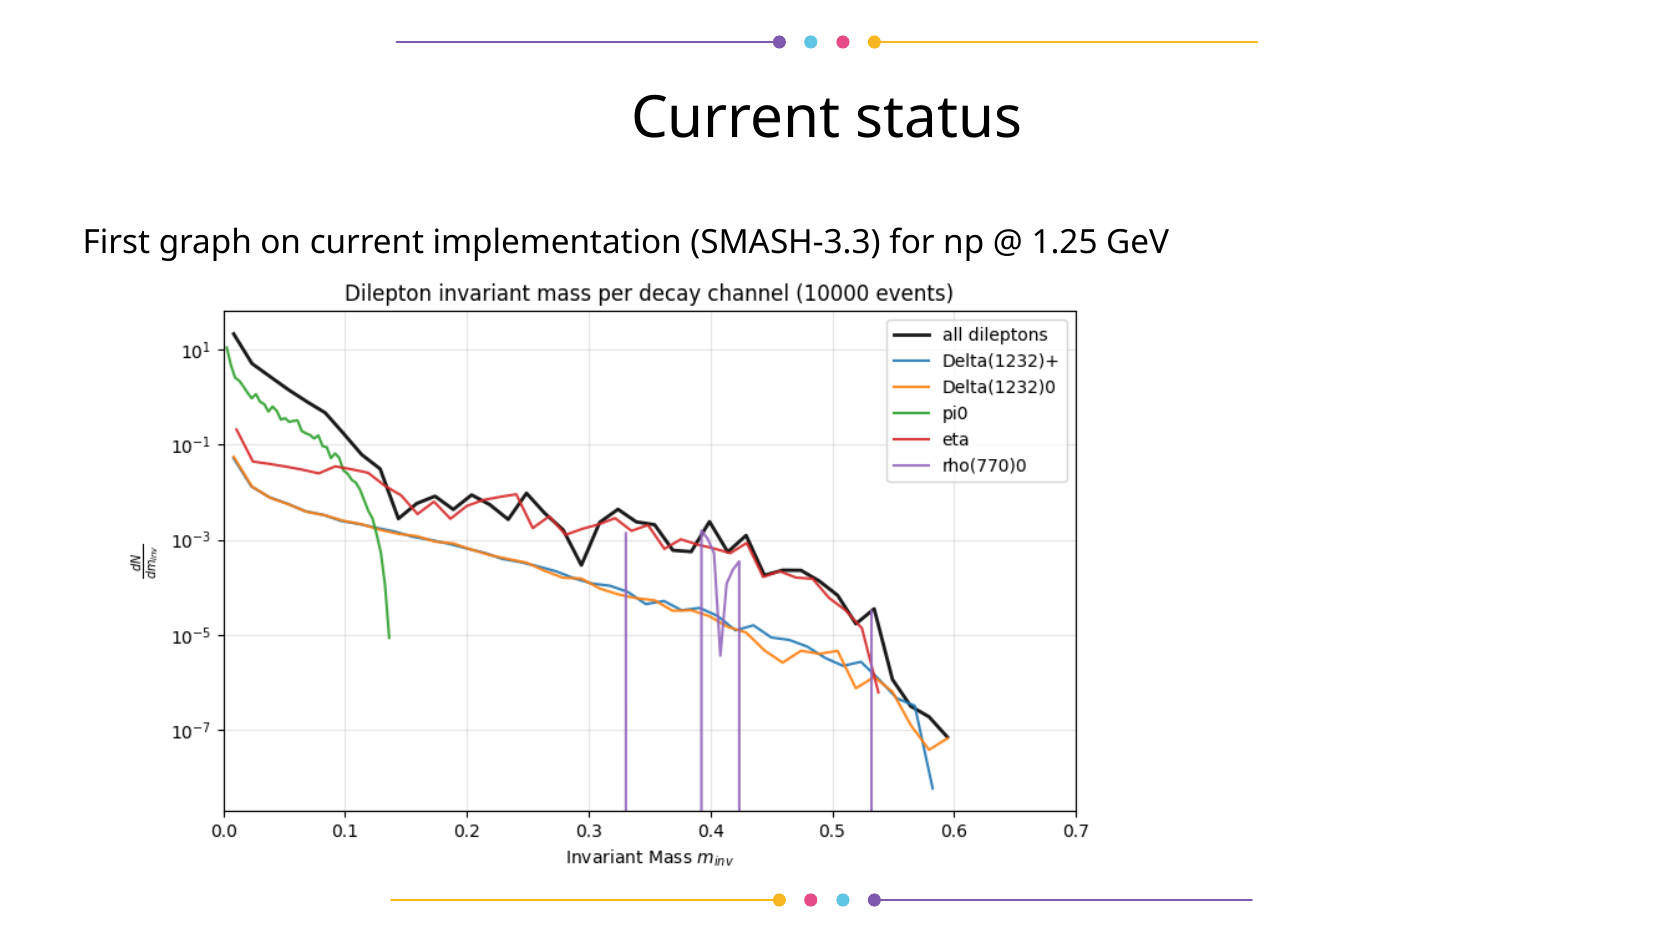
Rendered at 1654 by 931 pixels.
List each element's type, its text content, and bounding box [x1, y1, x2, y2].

list First graph on current implementation (SMASH-3.3) for np @ 1.25 GeV [82, 217, 1571, 758]
title Current status [82, 37, 1571, 193]
picture [118, 271, 1102, 882]
